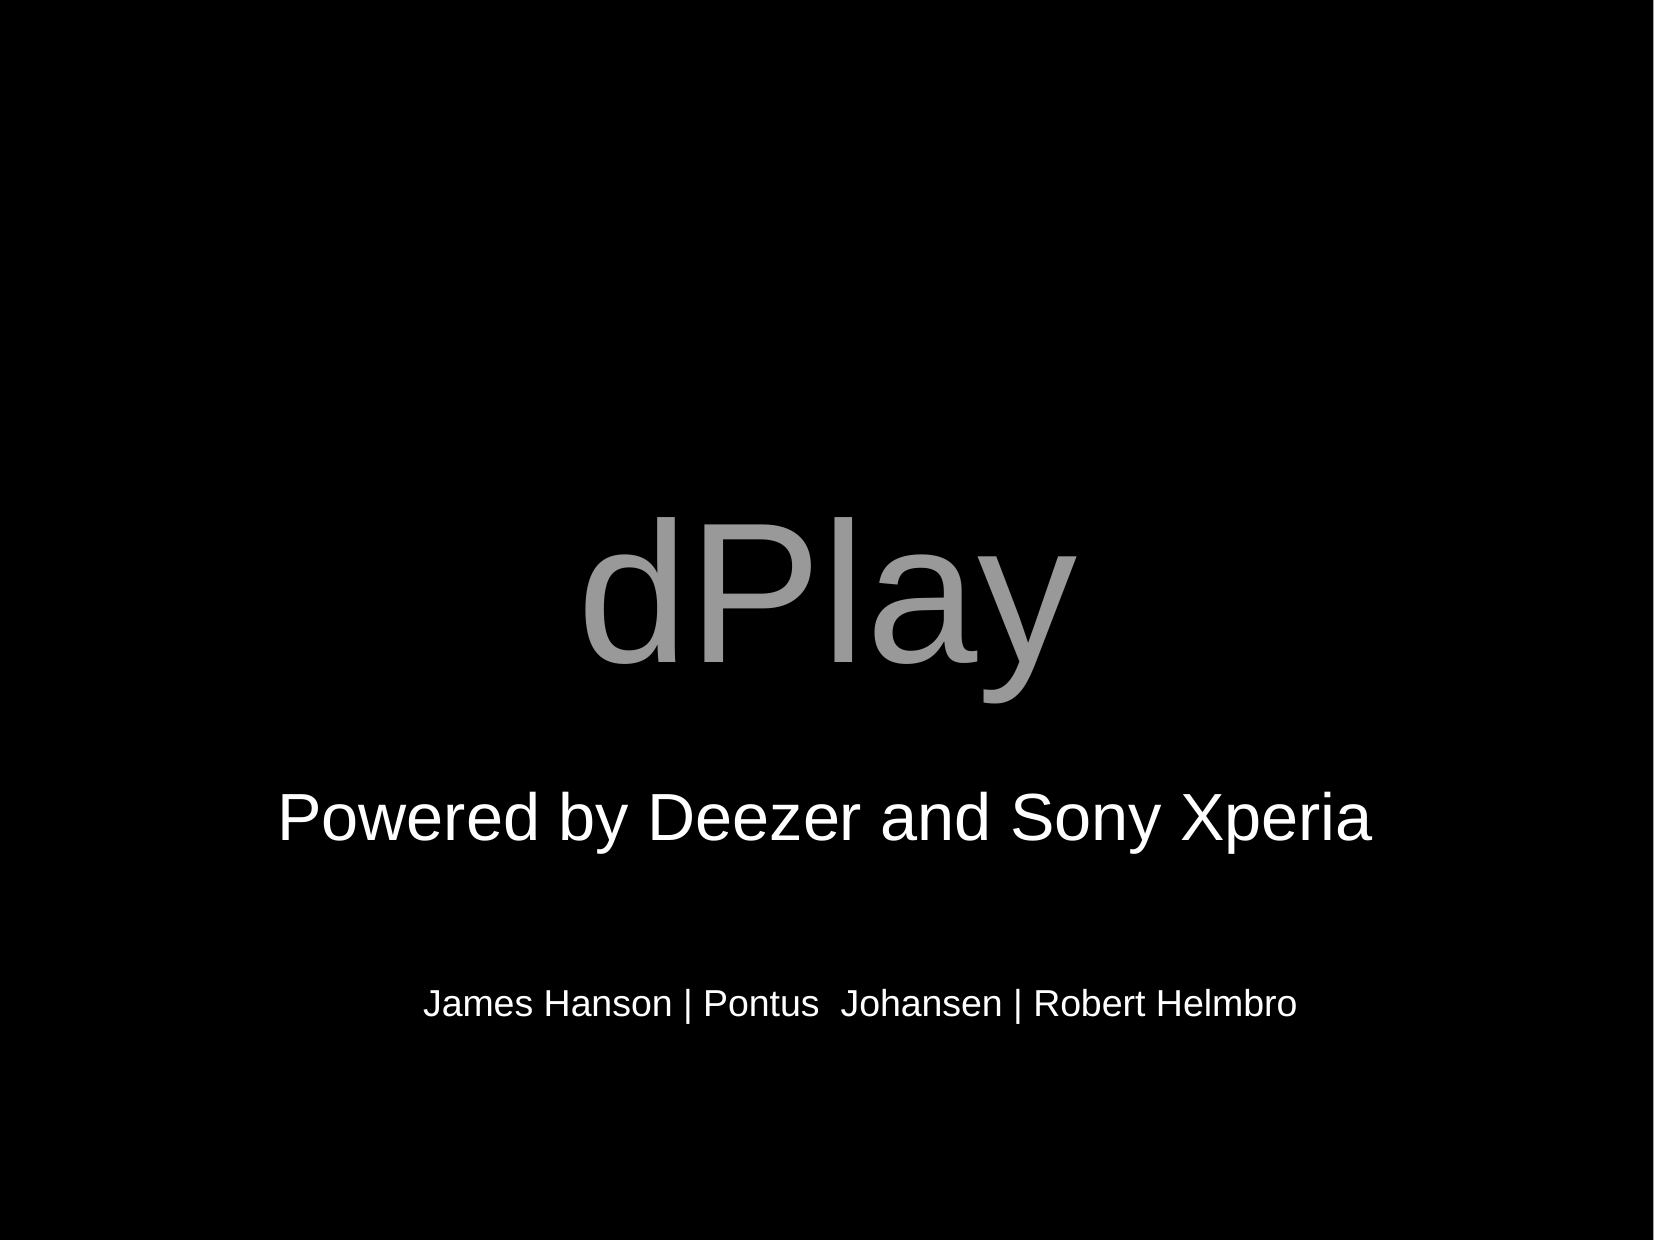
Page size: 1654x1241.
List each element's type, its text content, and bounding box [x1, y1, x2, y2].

text_box Powered by Deezer and Sony Xperia [262, 772, 1501, 863]
text_box dPlay [562, 474, 1126, 713]
text_box James Hanson | Pontus Johansen | Robert Helmbro [408, 975, 1313, 1032]
